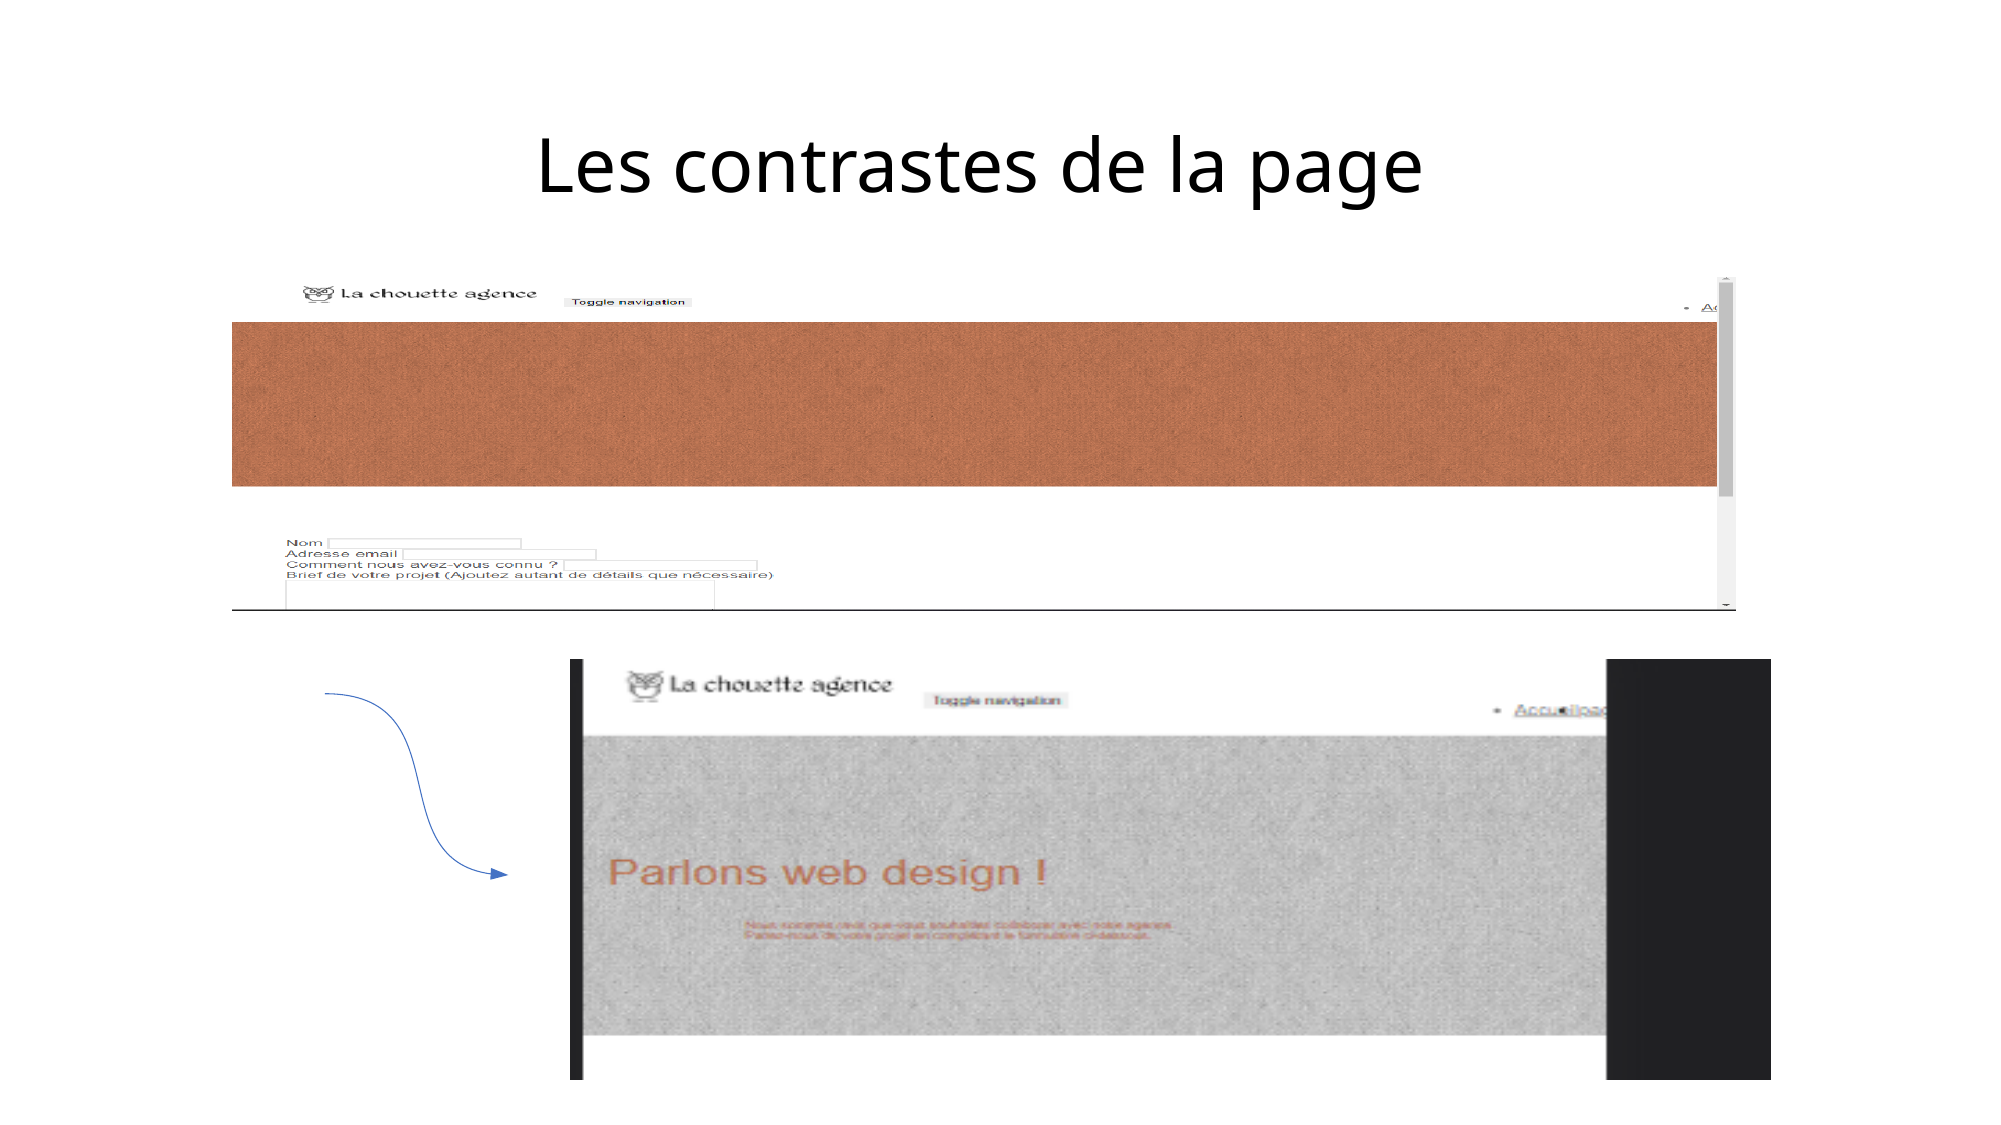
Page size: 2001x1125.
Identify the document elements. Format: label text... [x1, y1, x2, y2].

picture [232, 277, 1736, 611]
title Les contrastes de la page [137, 59, 1863, 278]
picture [570, 659, 1771, 1080]
